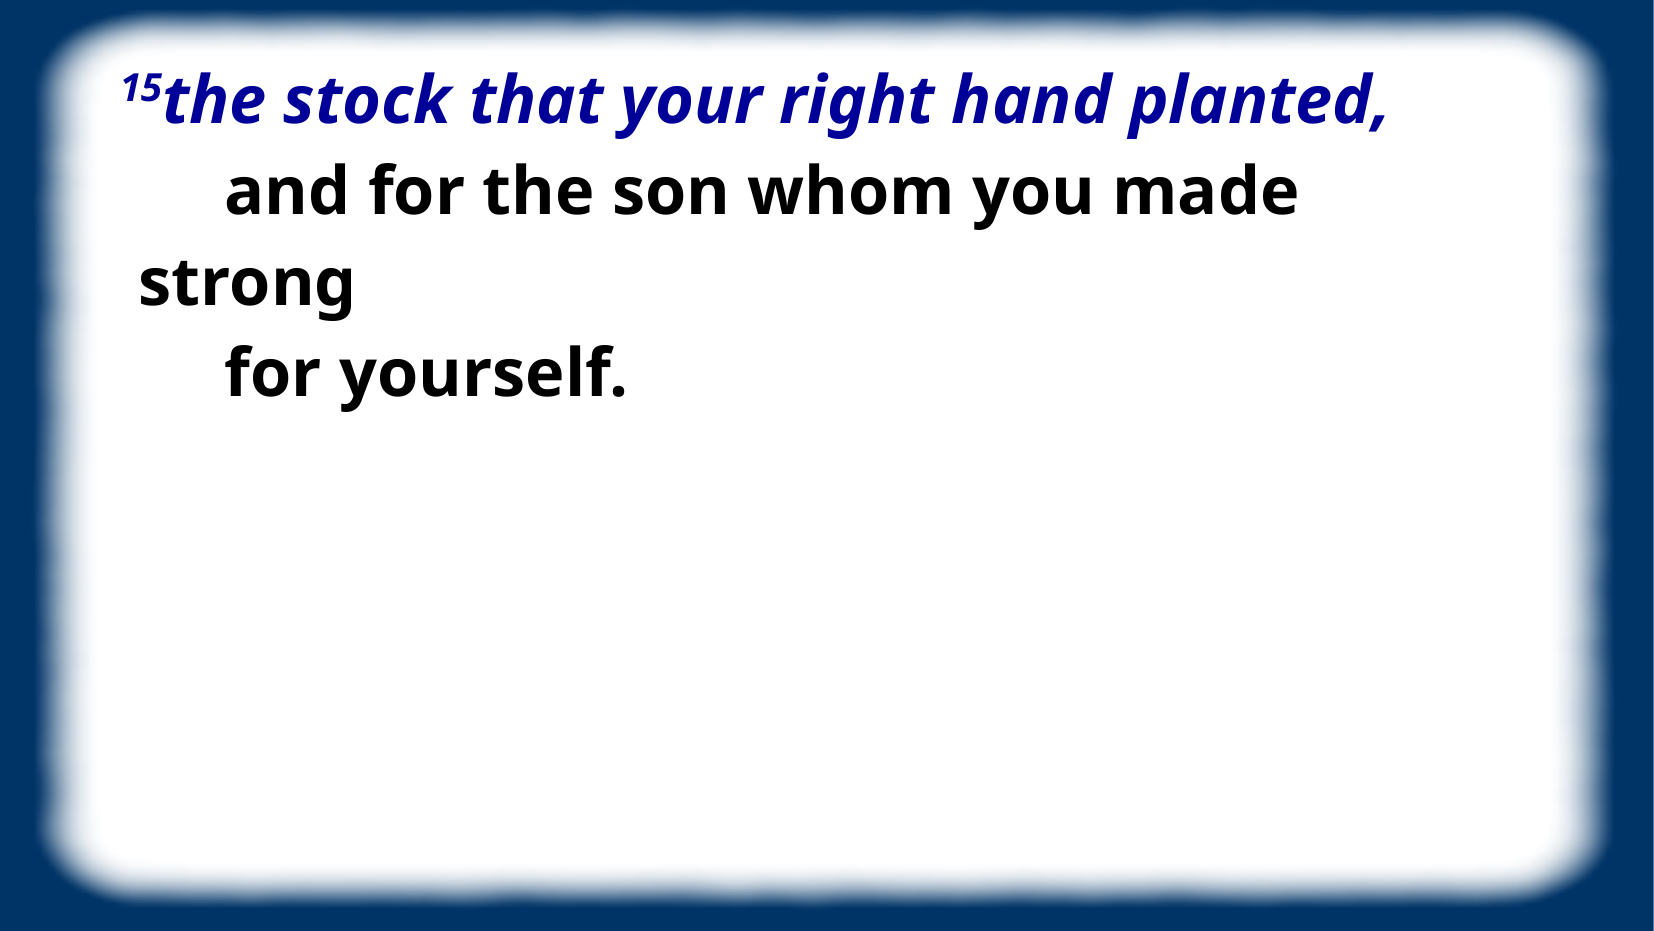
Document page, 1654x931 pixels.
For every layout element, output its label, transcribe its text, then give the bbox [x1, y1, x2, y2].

text_box 15the stock that your right hand planted, and for the son whom you made strong for yourself. [105, 45, 1546, 327]
picture [0, 0, 1654, 931]
